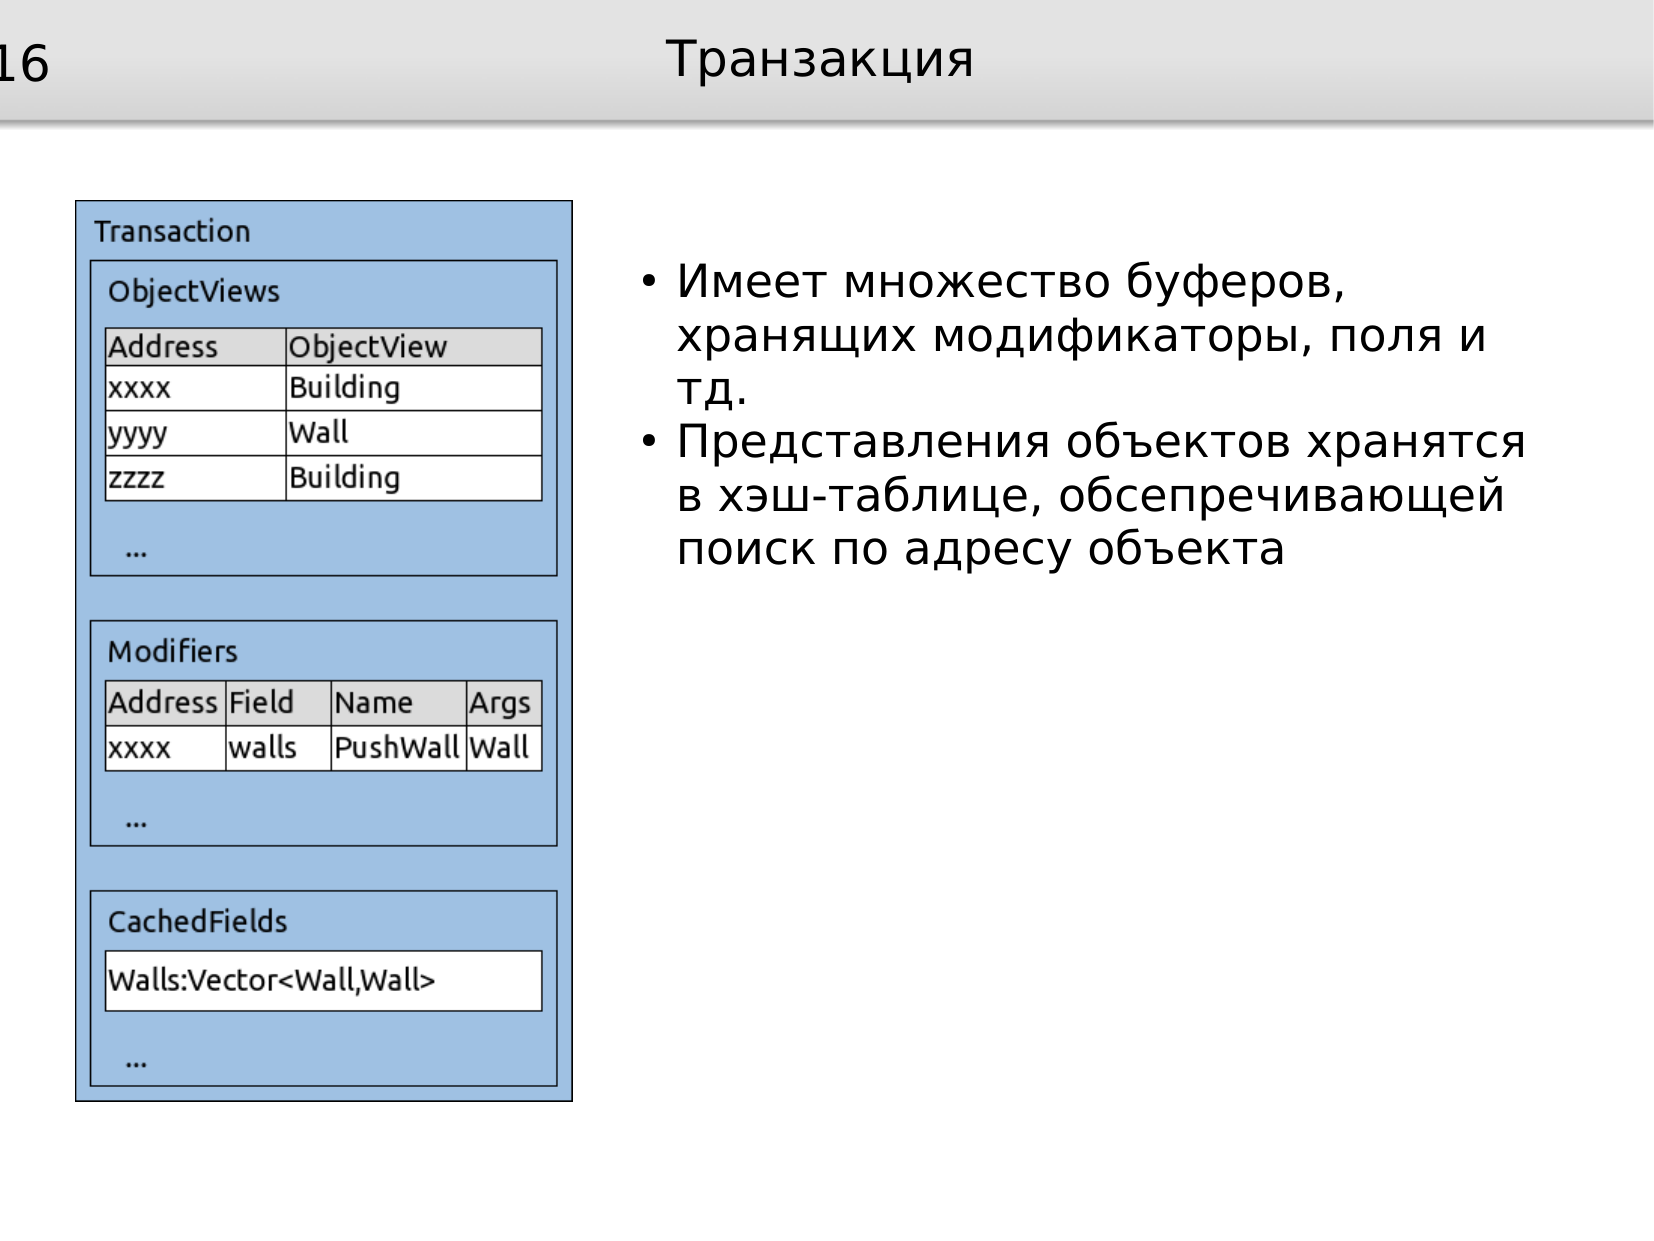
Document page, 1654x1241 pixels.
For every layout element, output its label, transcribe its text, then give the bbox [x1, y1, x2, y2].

text_box Имеет множество буферов, хранящих модификаторы, поля и тд. Представления объектов хранятся в хэш-таблице, обсепречивающей поиск по адресу объекта [625, 248, 1571, 1116]
picture [0, 0, 1654, 1241]
title Транзакция [271, 23, 1371, 95]
